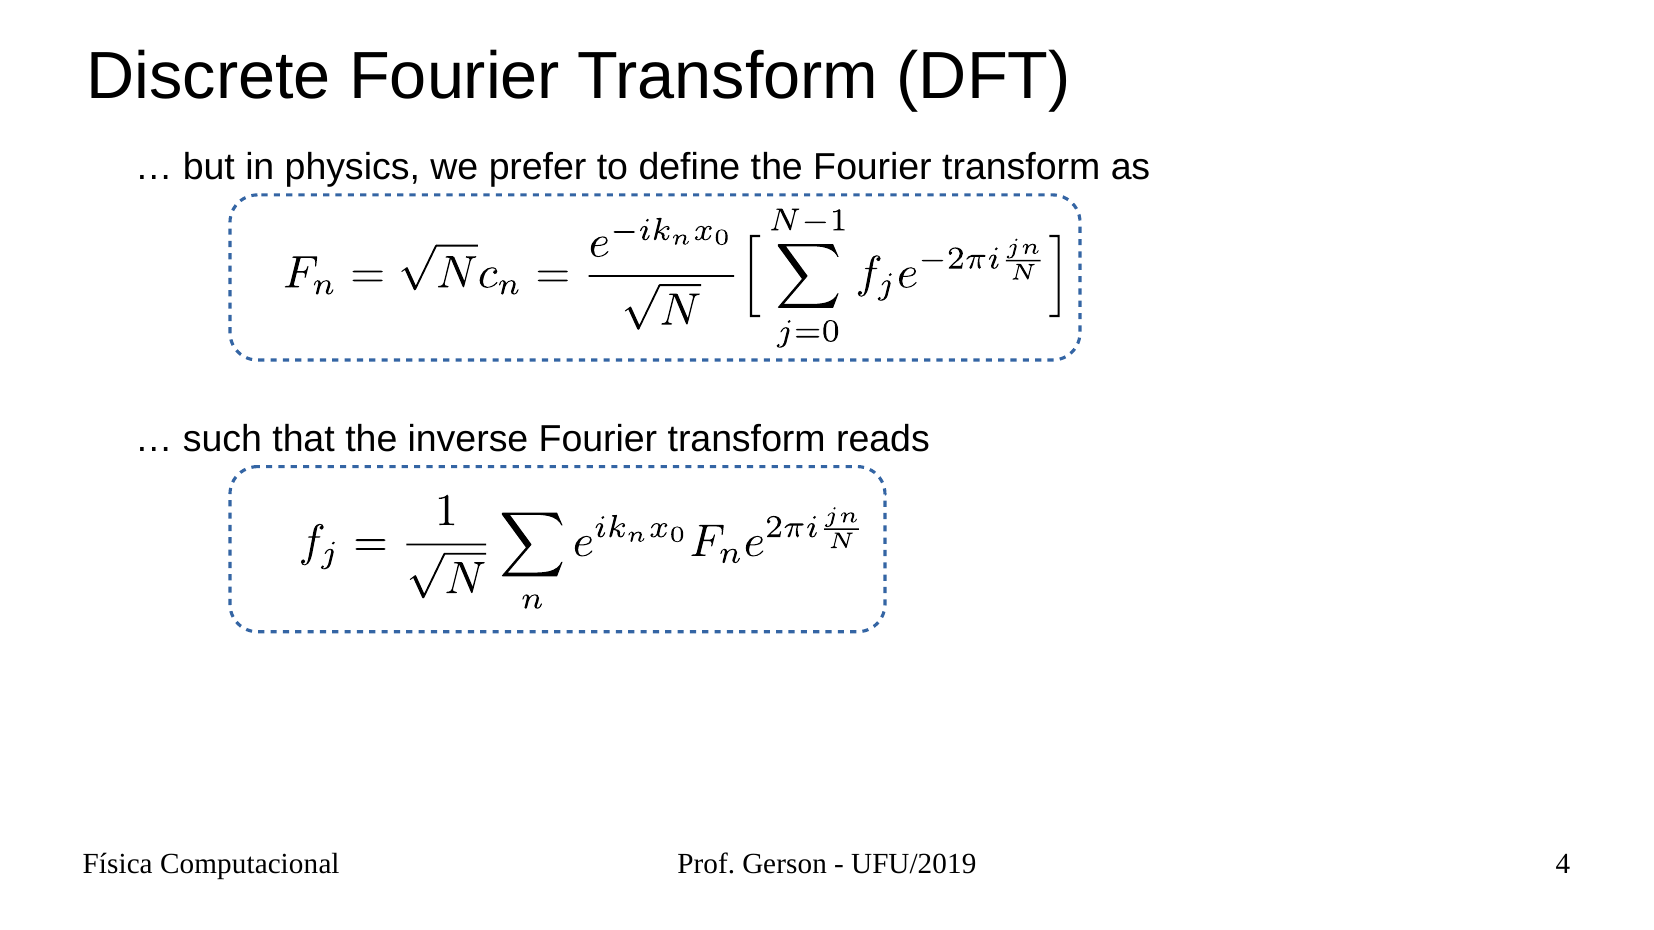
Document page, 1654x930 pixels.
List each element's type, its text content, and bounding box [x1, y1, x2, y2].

picture [296, 492, 861, 611]
picture [282, 208, 1060, 348]
text_box … but in physics, we prefer to define the Fourier transform as [120, 138, 1166, 195]
text_box … such that the inverse Fourier transform reads [120, 409, 946, 467]
text_box Discrete Fourier Transform (DFT) [71, 31, 1203, 124]
